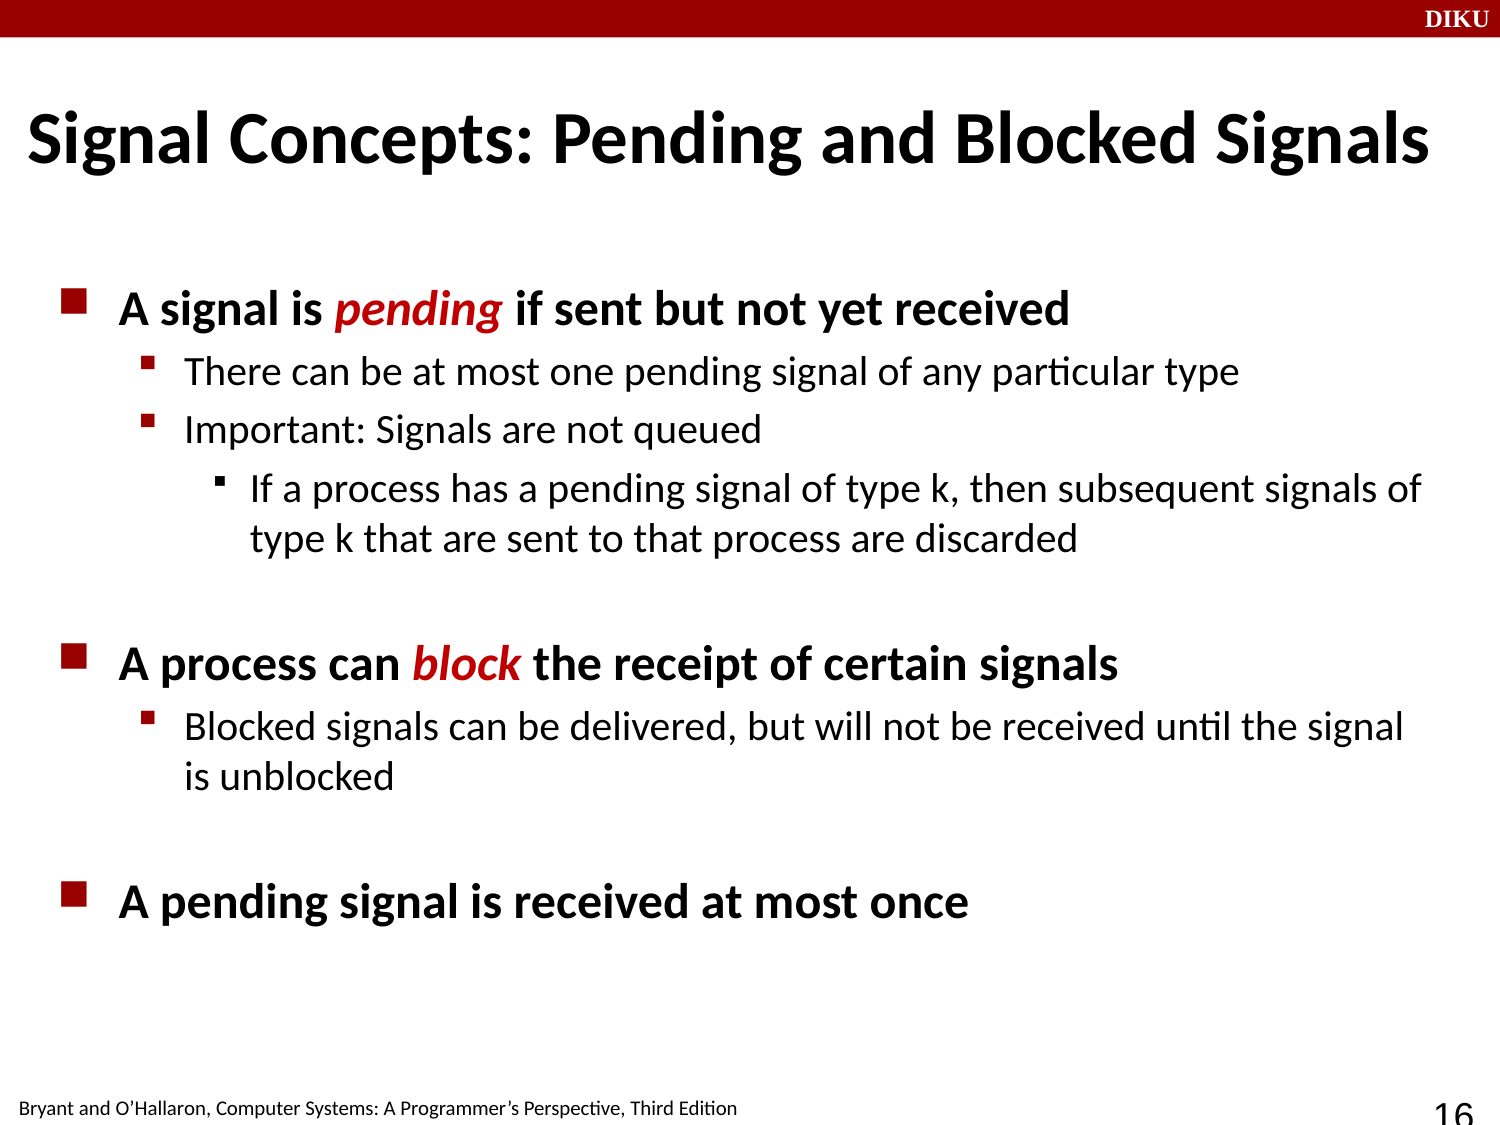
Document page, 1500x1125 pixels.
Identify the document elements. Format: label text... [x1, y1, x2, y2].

text_box Signal Concepts: Pending and Blocked Signals [12, 71, 1475, 197]
text_box A signal is pending if sent but not yet received There can be at most one pending signal of any particular type Important: Signals are not queued If a process has a pending signal of type k, then subsequent signals of type k that are sent to that process are discarded A process can block the receipt of certain signals Blocked signals can be delivered, but will not be received until the signal is unblocked A pending signal is received at most once [47, 267, 1450, 1025]
